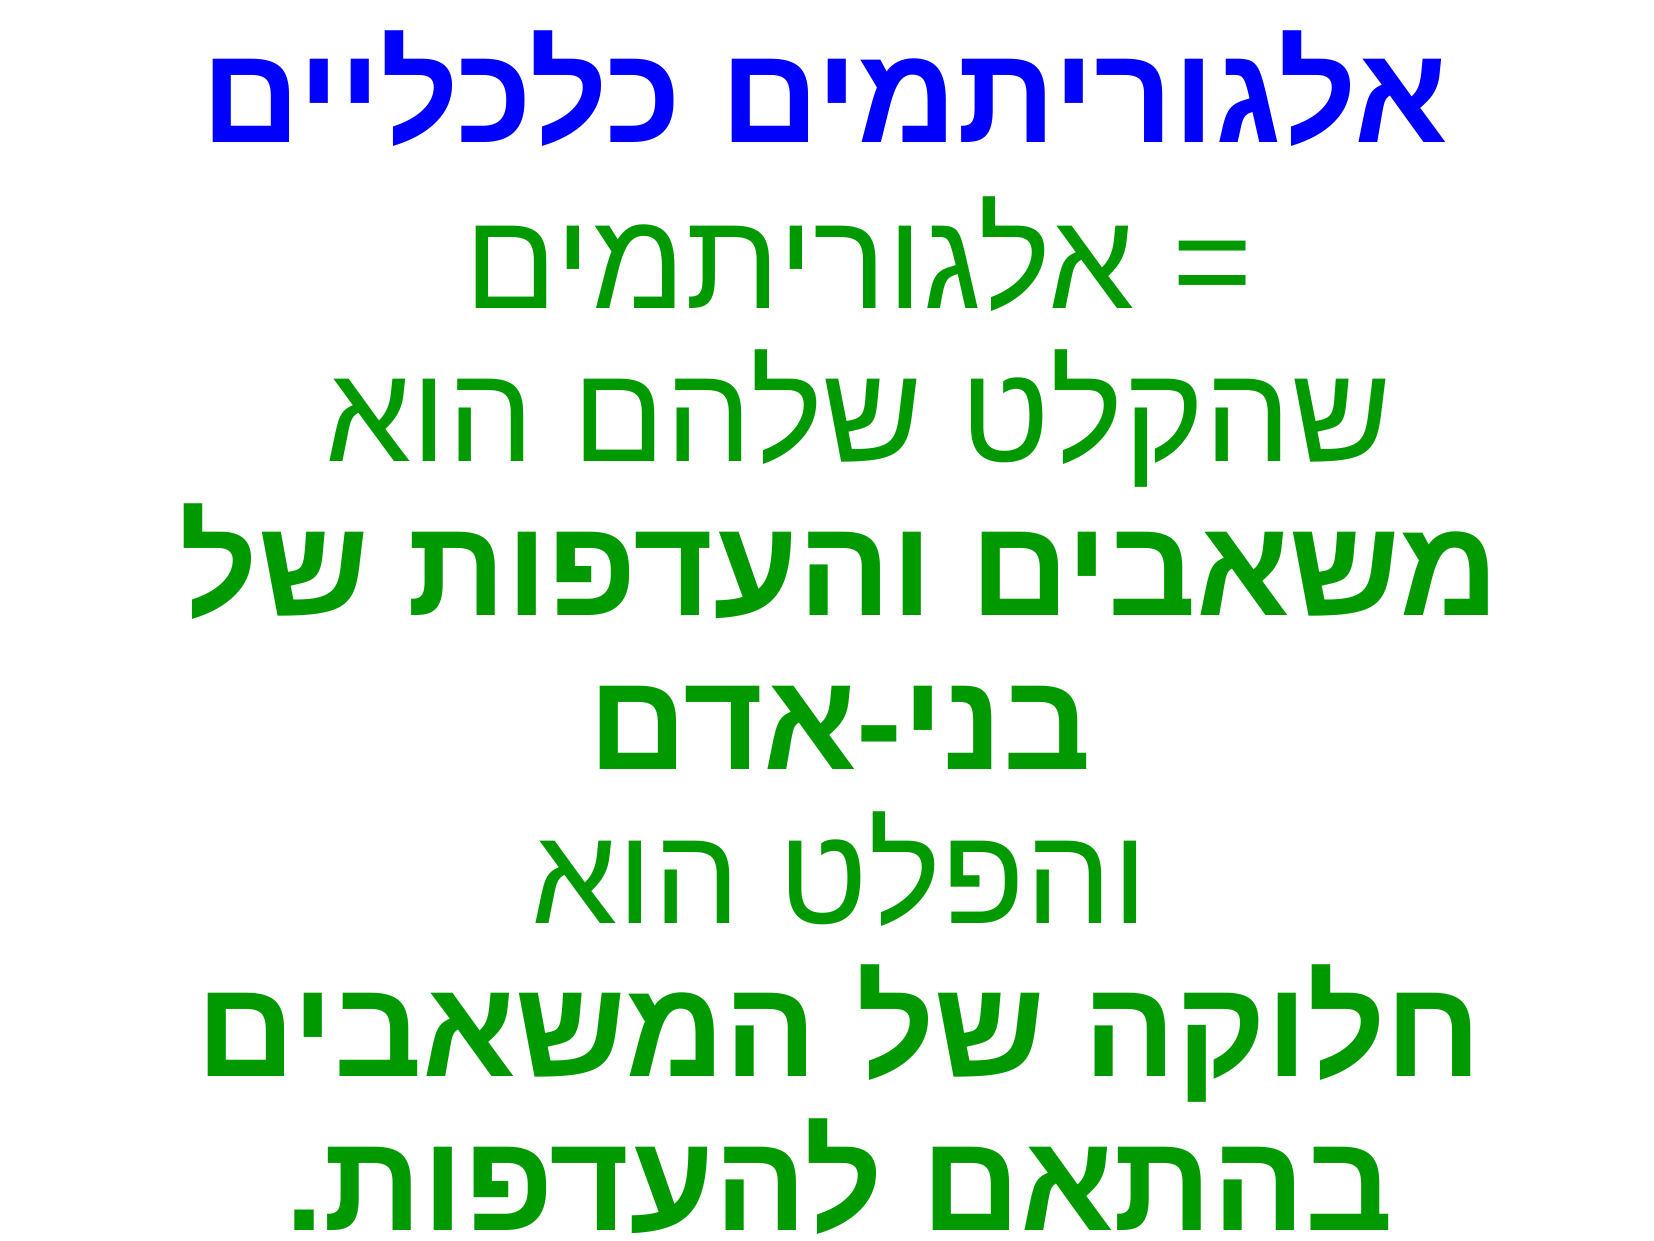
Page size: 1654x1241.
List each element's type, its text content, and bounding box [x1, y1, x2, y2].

title = אלגוריתמים שהקלט שלהם הוא משאבים והעדפות של בני-אדם והפלט הוא חלוקה של המשאבים בהתאם להעדפות. [45, 183, 1636, 1241]
title אלגוריתמים כלכליים [30, 0, 1621, 220]
